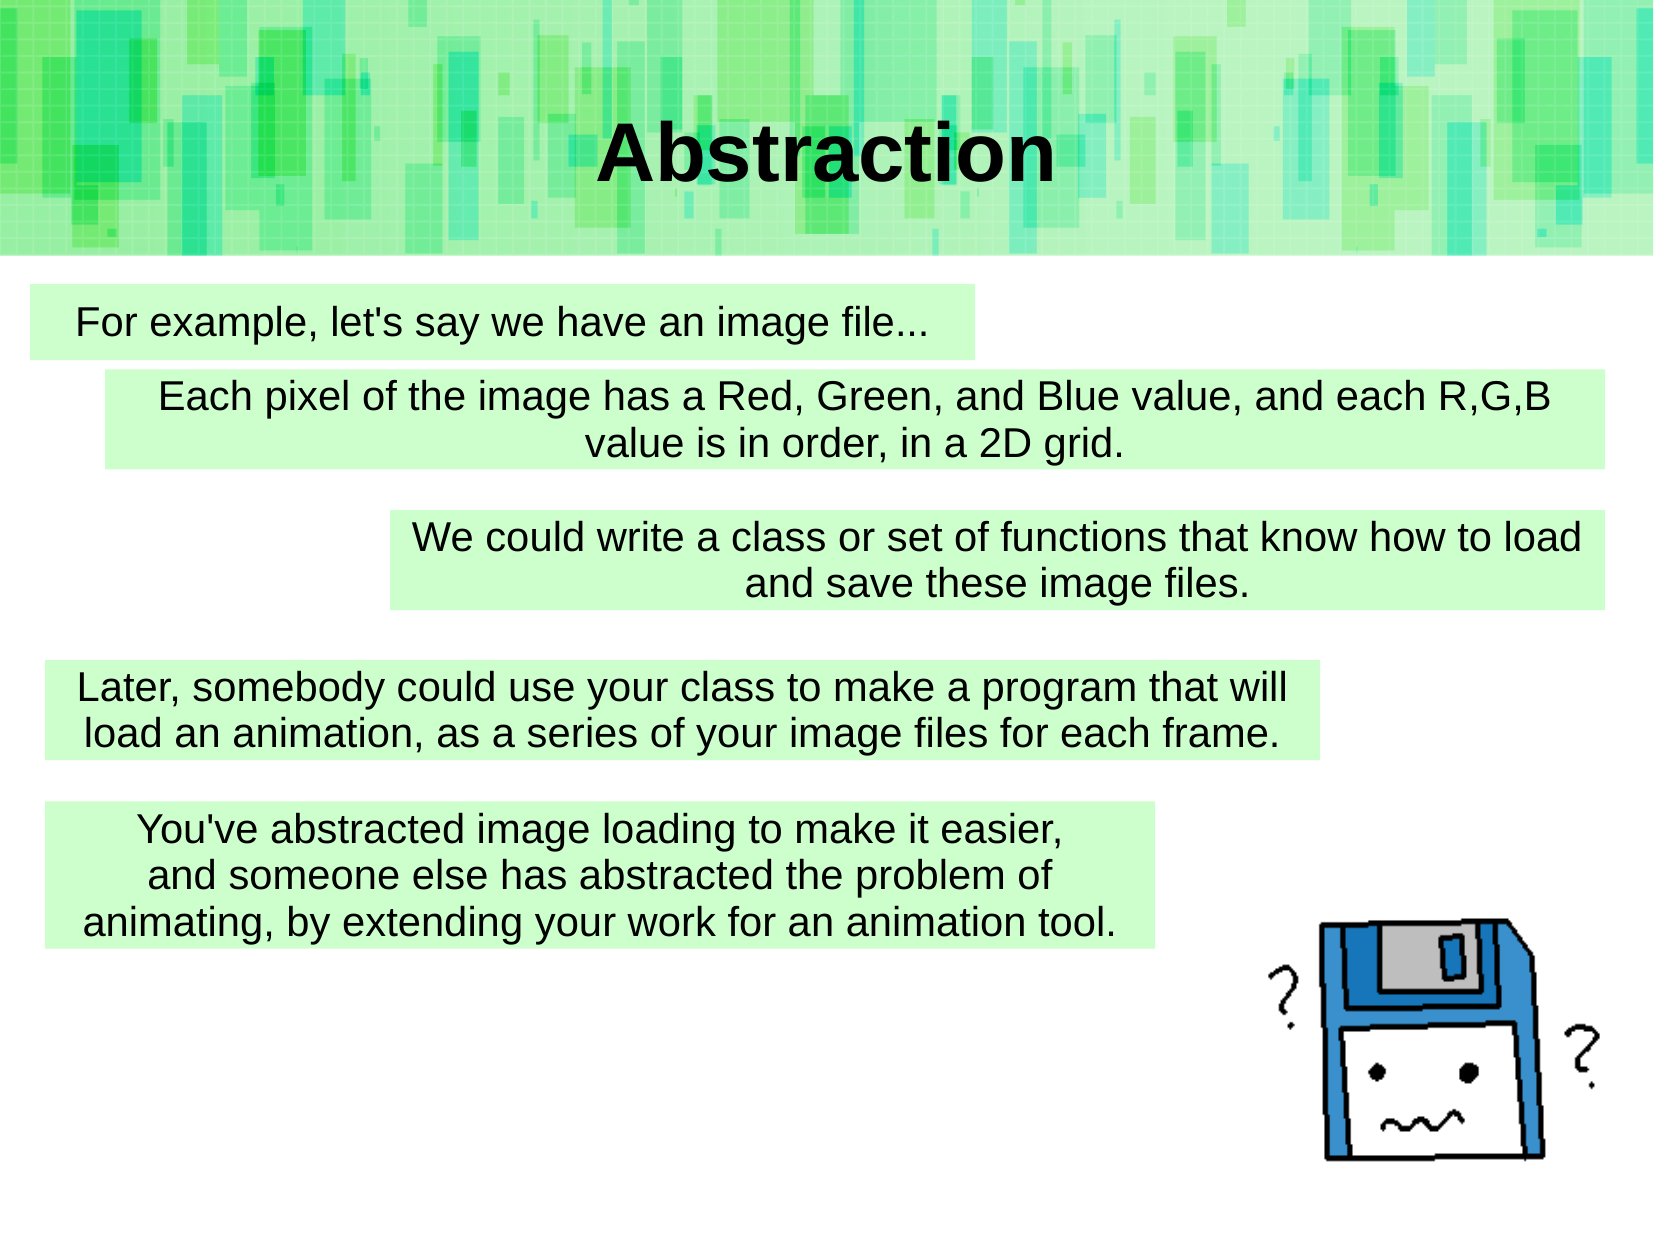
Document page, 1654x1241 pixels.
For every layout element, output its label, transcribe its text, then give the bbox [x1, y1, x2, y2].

title Abstraction [82, 49, 1571, 257]
text_box Later, somebody could use your class to make a program that will load an animation, as a series of your image files for each frame. [45, 660, 1321, 761]
text_box For example, let's say we have an image file... [30, 283, 976, 361]
text_box Each pixel of the image has a Red, Green, and Blue value, and each R,G,B value is in order, in a 2D grid. [105, 369, 1606, 470]
text_box We could write a class or set of functions that know how to load and save these image files. [390, 510, 1606, 611]
text_box You've abstracted image loading to make it easier, and someone else has abstracted the problem of animating, by extending your work for an animation tool. [45, 801, 1156, 949]
picture [0, 0, 1654, 1241]
